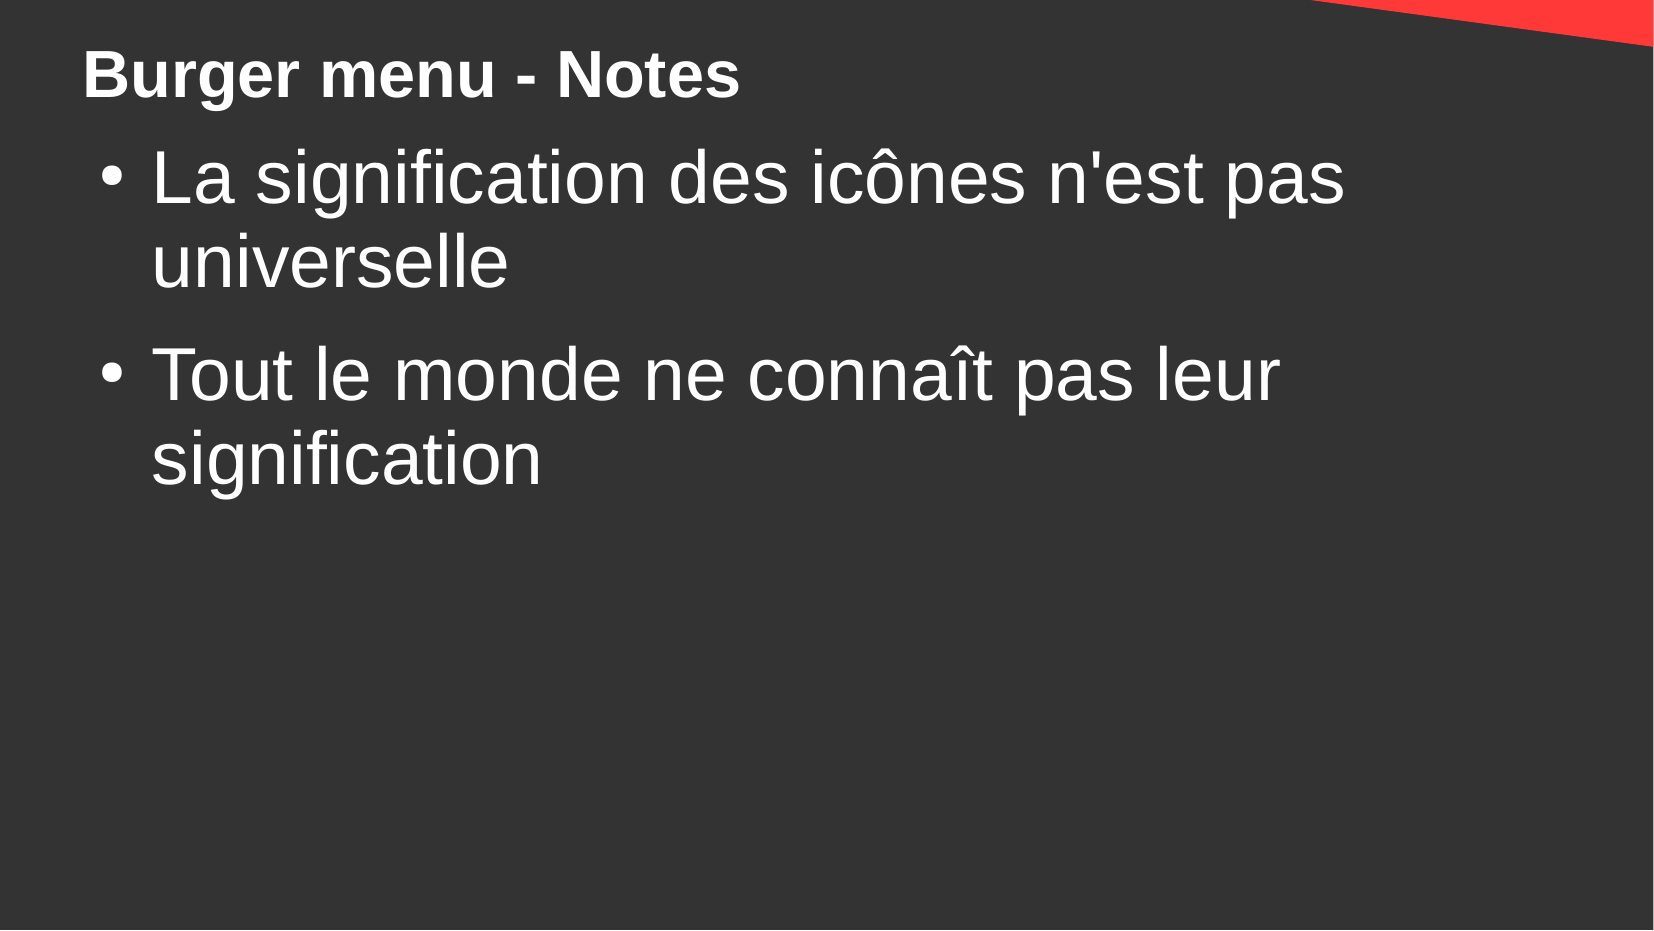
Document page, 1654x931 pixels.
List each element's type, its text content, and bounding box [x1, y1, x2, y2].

title Burger menu - Notes [82, 37, 1571, 114]
text_box [1310, 0, 1654, 47]
list La signification des icônes n'est pas universelle Tout le monde ne connaît pas leur signification [80, 135, 1620, 709]
